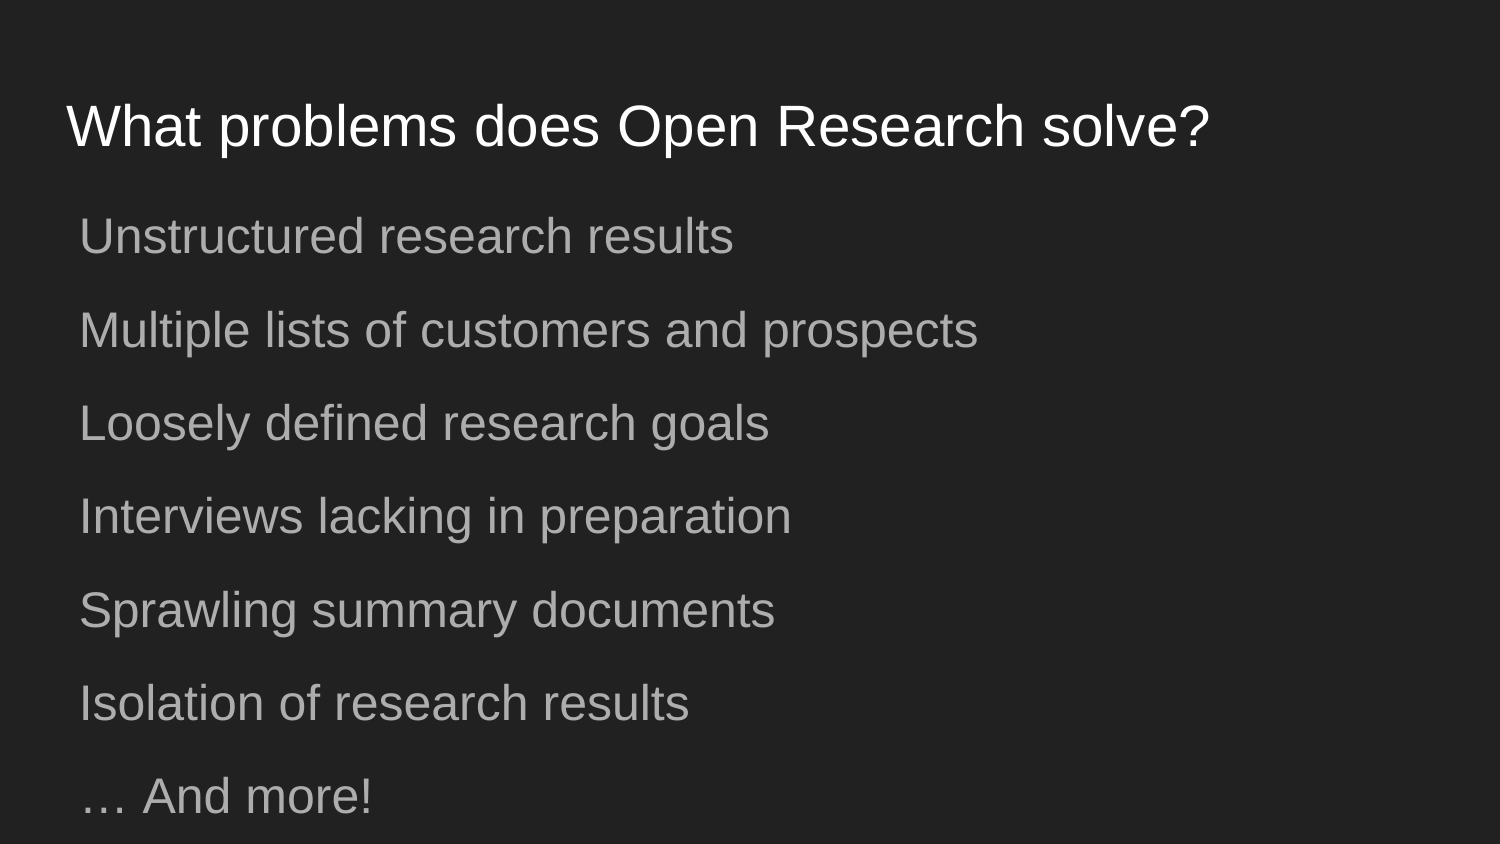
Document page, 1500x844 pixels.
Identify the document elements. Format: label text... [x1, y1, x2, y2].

list Unstructured research results Multiple lists of customers and prospects Loosely defined research goals Interviews lacking in preparation Sprawling summary documents Isolation of research results … And more! [51, 189, 1449, 750]
title What problems does Open Research solve? [51, 72, 1449, 167]
